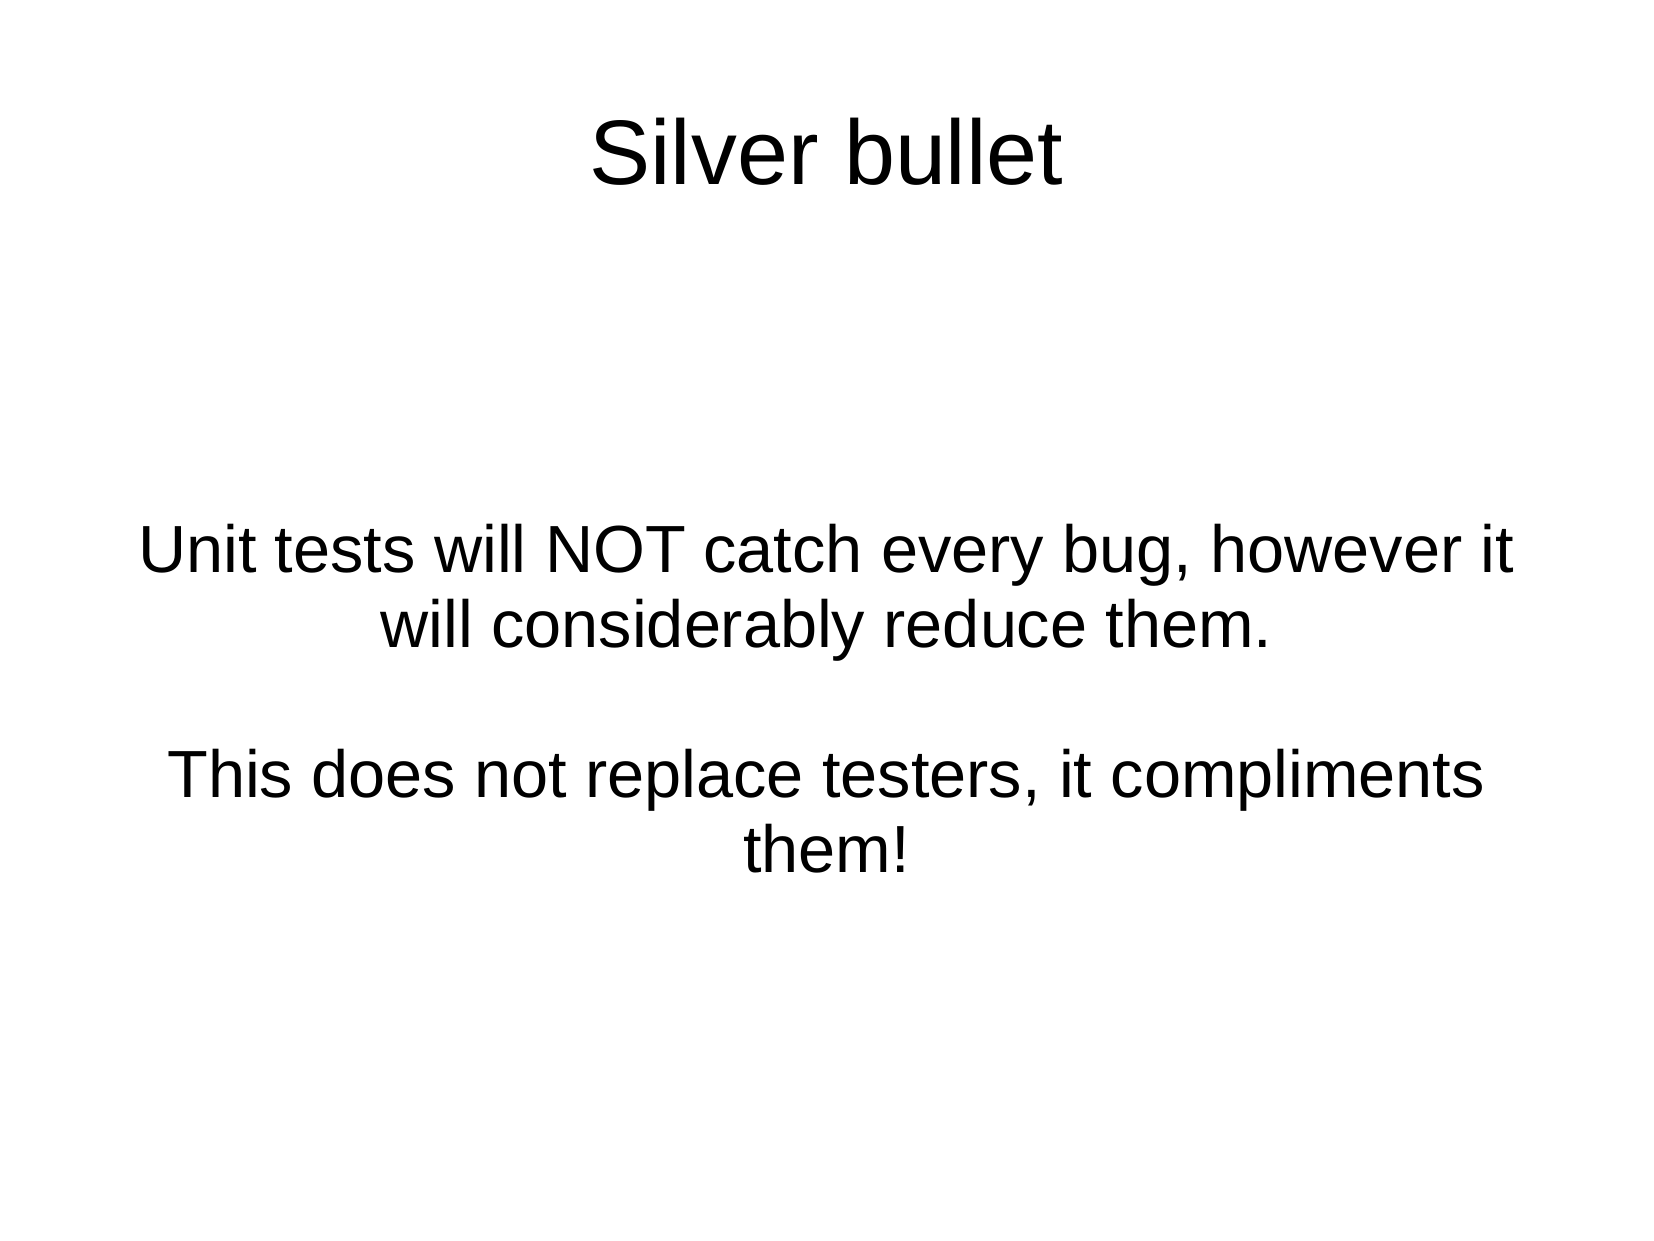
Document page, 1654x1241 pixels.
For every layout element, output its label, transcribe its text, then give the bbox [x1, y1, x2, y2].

subtitle Unit tests will NOT catch every bug, however it will considerably reduce them. This does not replace testers, it compliments them! [82, 297, 1571, 1102]
title Silver bullet [82, 56, 1571, 250]
